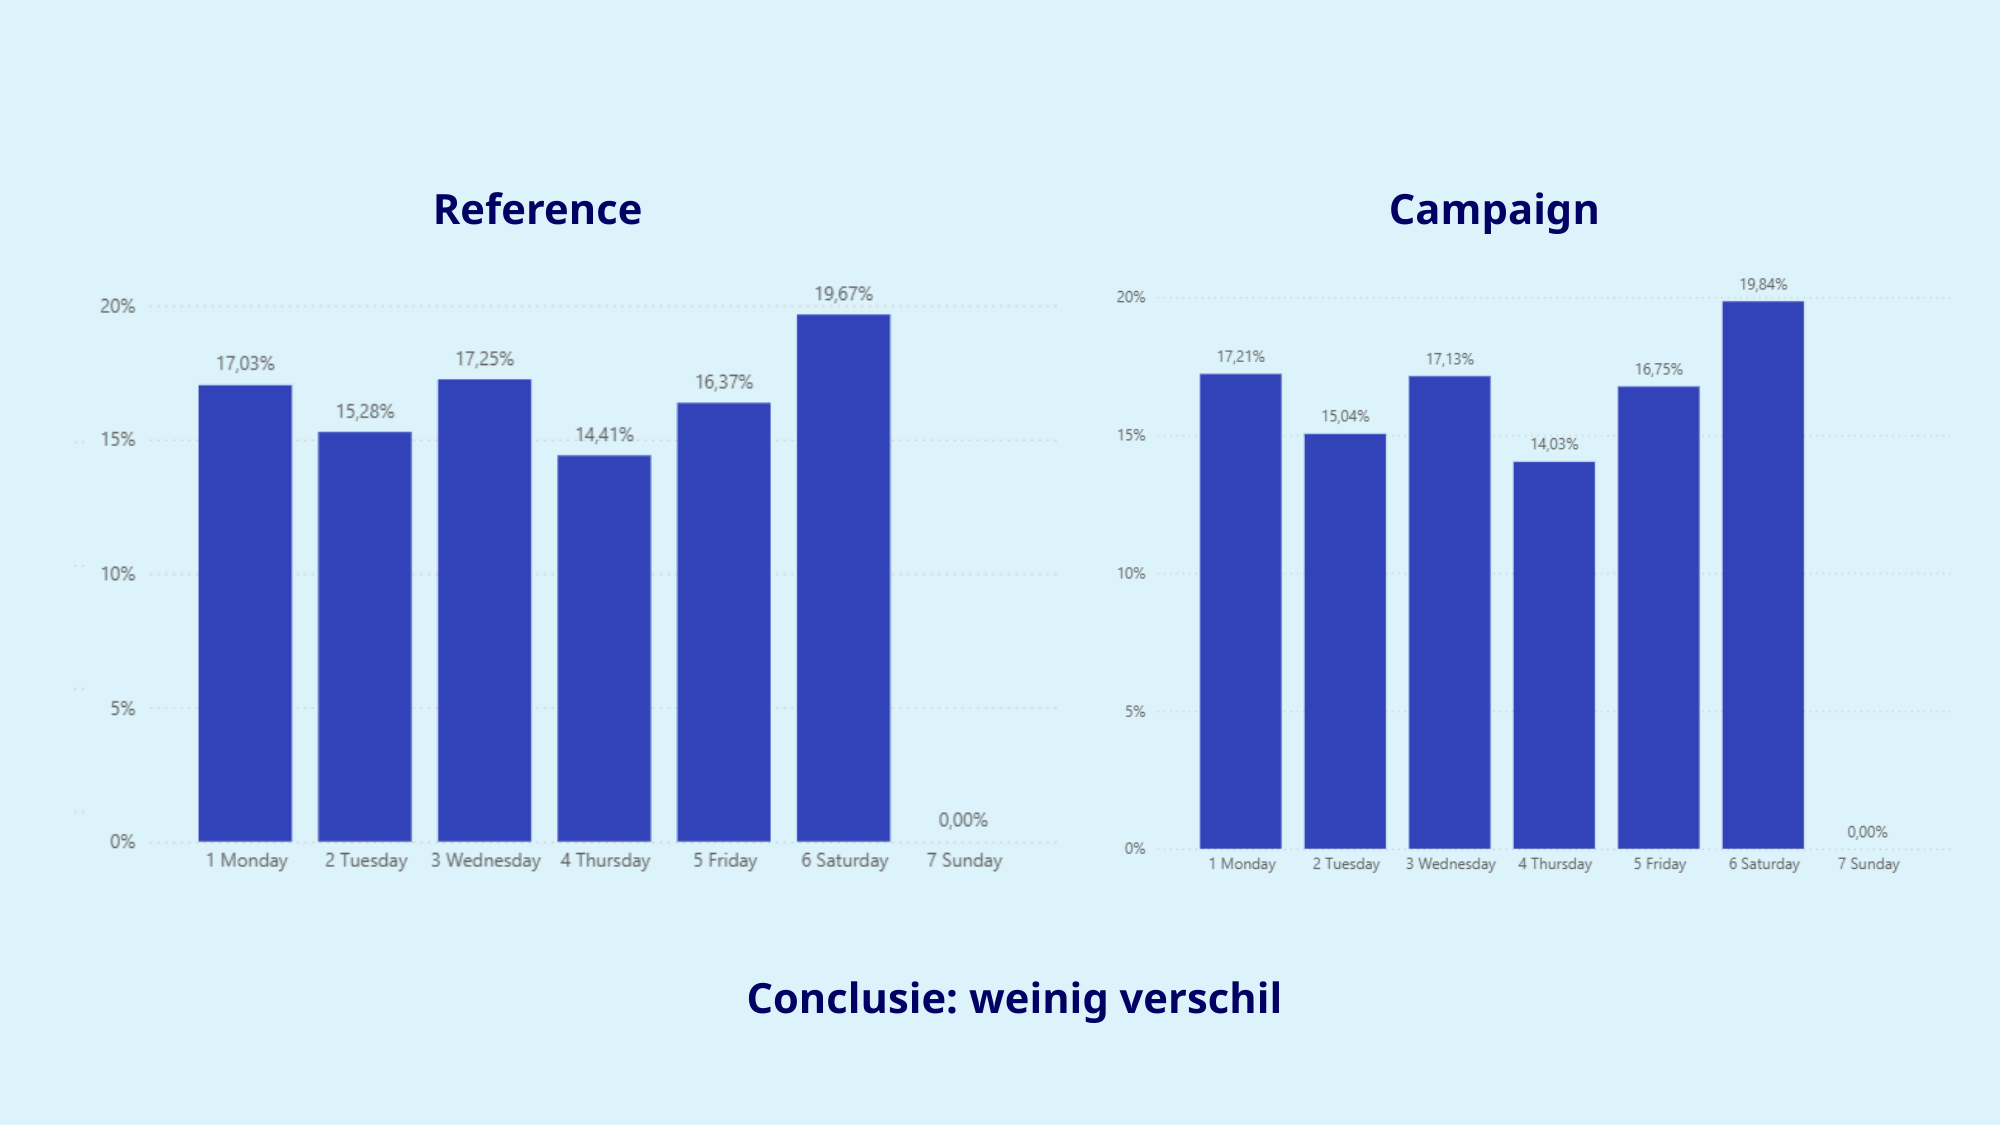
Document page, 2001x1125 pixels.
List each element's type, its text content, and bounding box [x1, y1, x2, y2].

picture [1101, 220, 1956, 892]
text_box Reference [417, 175, 708, 242]
picture [69, 265, 1057, 901]
text_box Conclusie: weinig verschil [731, 964, 1382, 1031]
text_box Campaign [1374, 175, 1683, 242]
